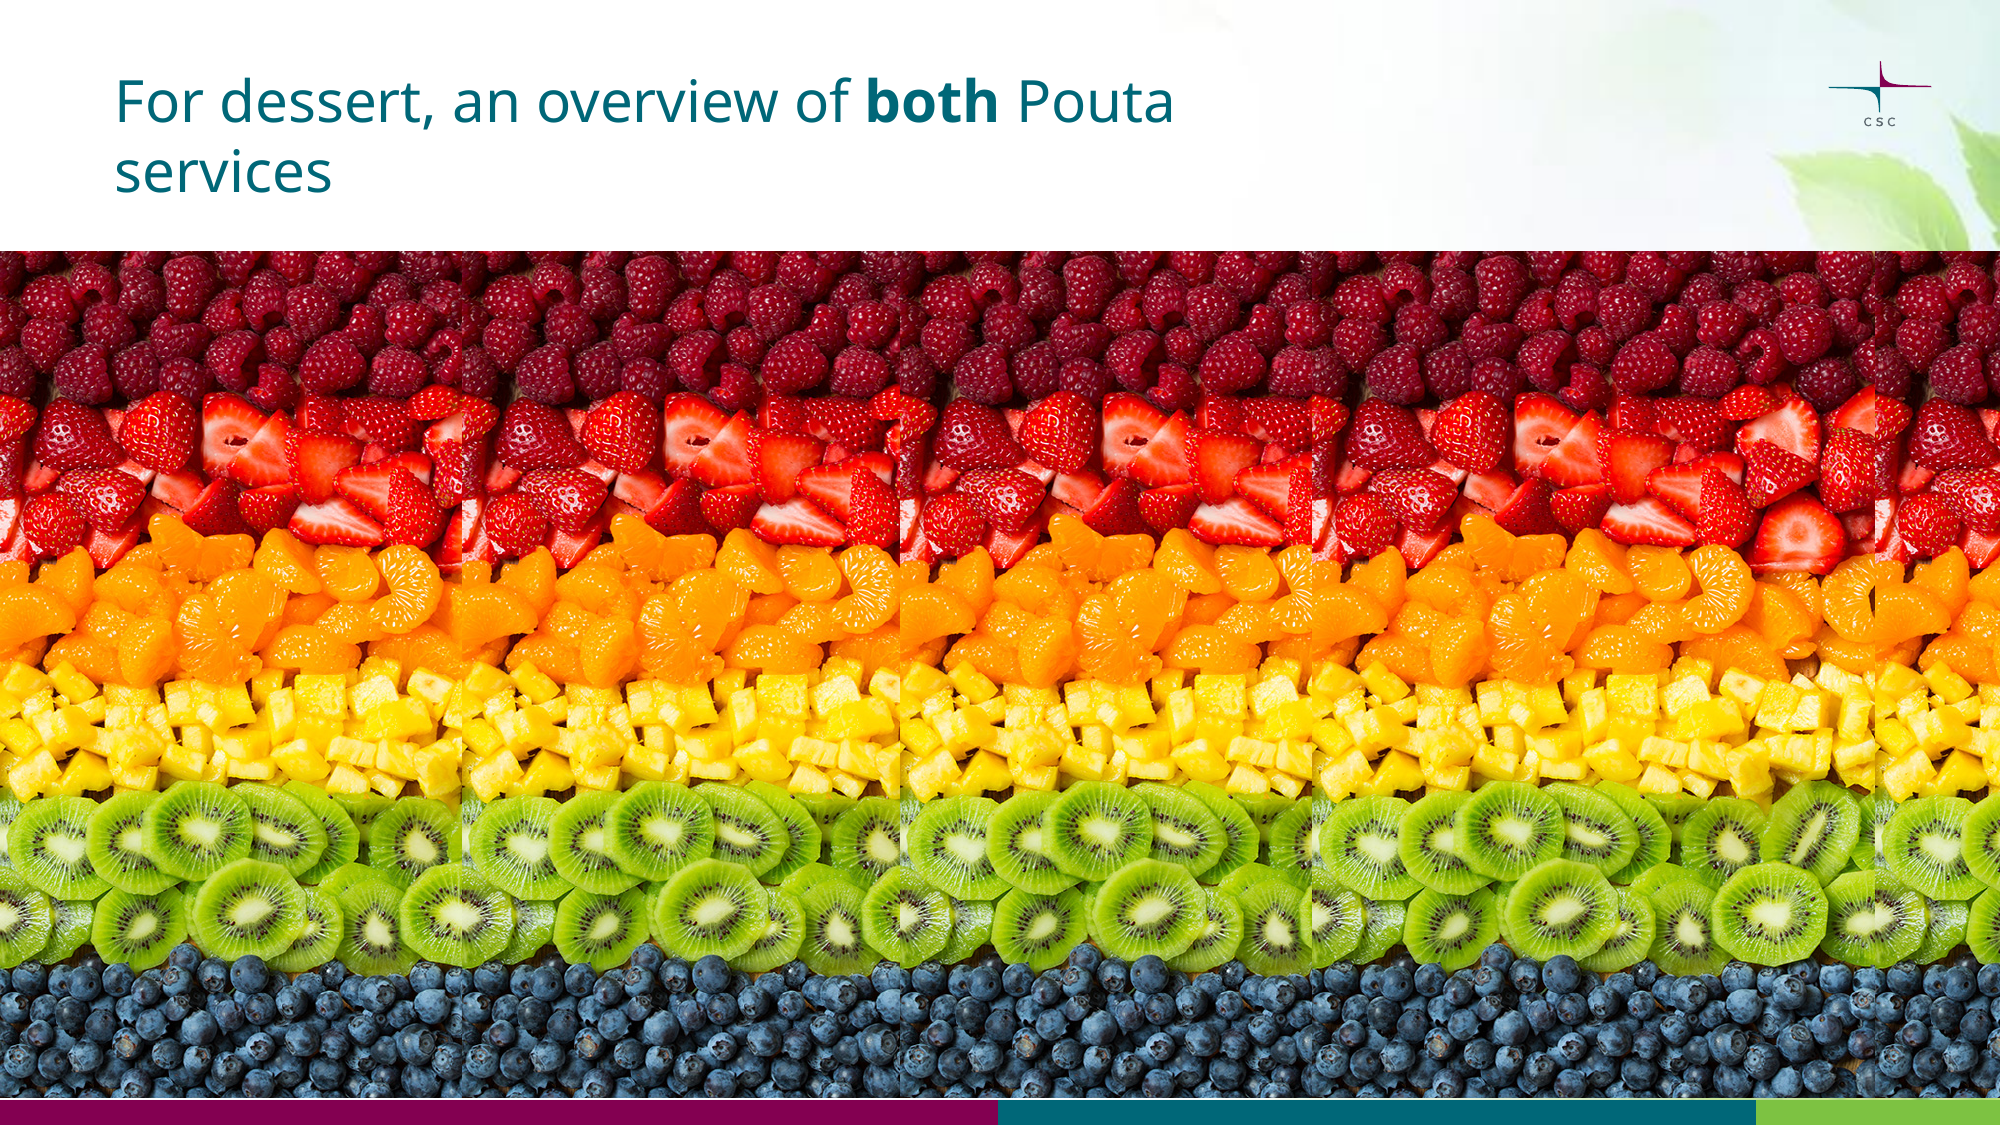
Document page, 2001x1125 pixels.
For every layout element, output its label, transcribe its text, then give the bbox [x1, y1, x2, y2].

title For dessert, an overview of both Pouta services [99, 40, 1325, 229]
picture [0, 0, 2000, 1100]
